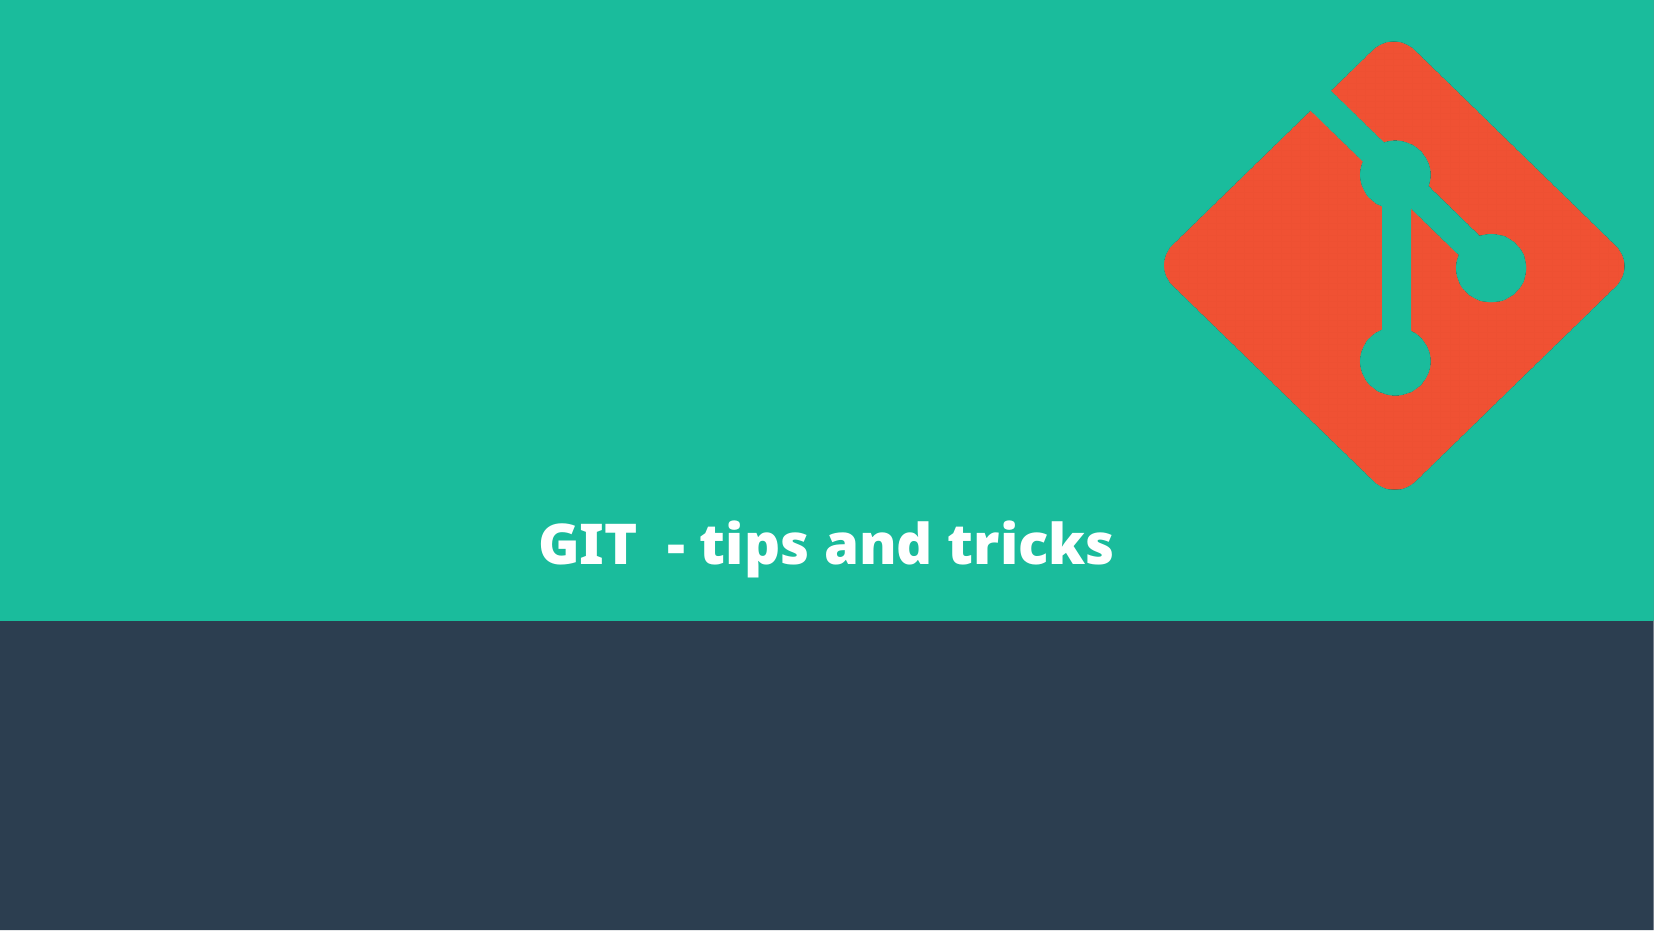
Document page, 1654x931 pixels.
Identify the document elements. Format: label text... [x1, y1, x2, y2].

title GIT - tips and tricks [59, 465, 1595, 583]
picture [1151, 29, 1637, 502]
